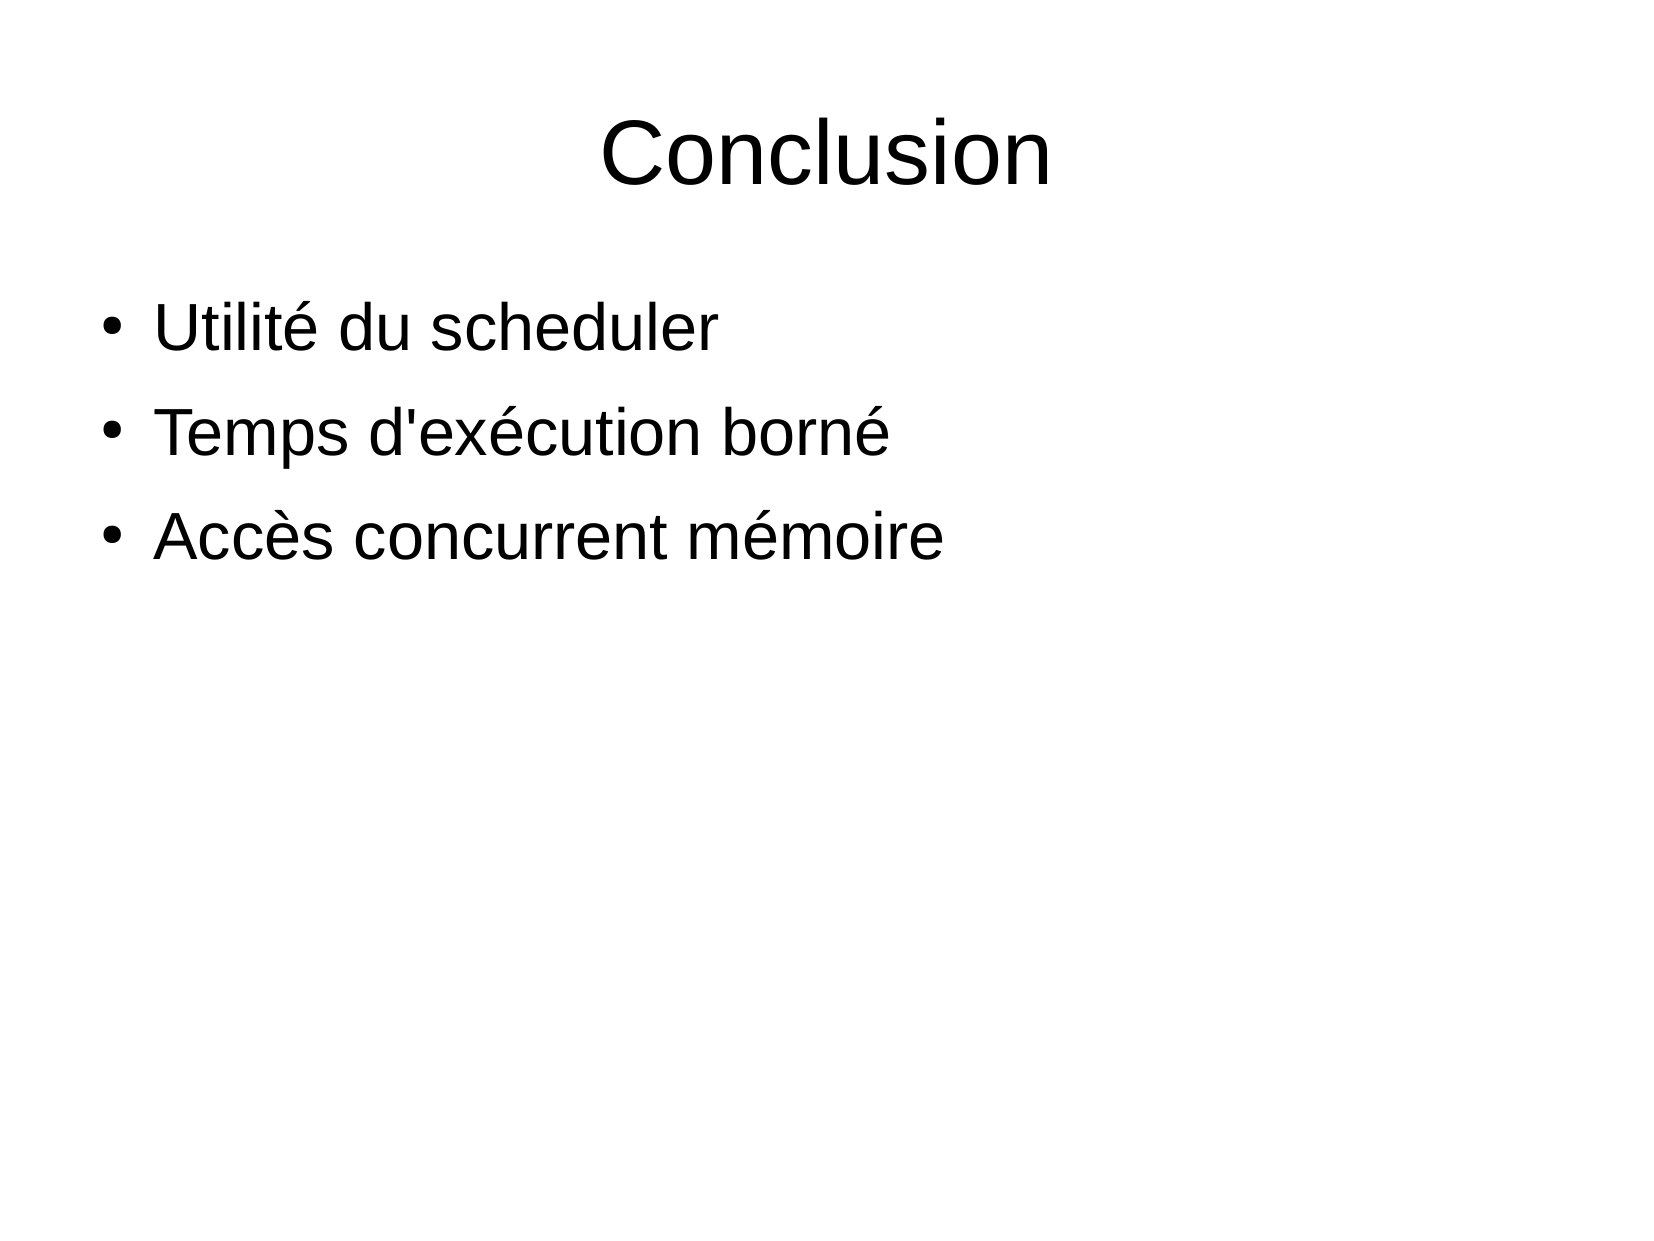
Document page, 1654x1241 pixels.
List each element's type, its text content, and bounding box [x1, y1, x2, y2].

list Utilité du scheduler Temps d'exécution borné Accès concurrent mémoire [82, 290, 1571, 1010]
title Conclusion [82, 49, 1571, 257]
